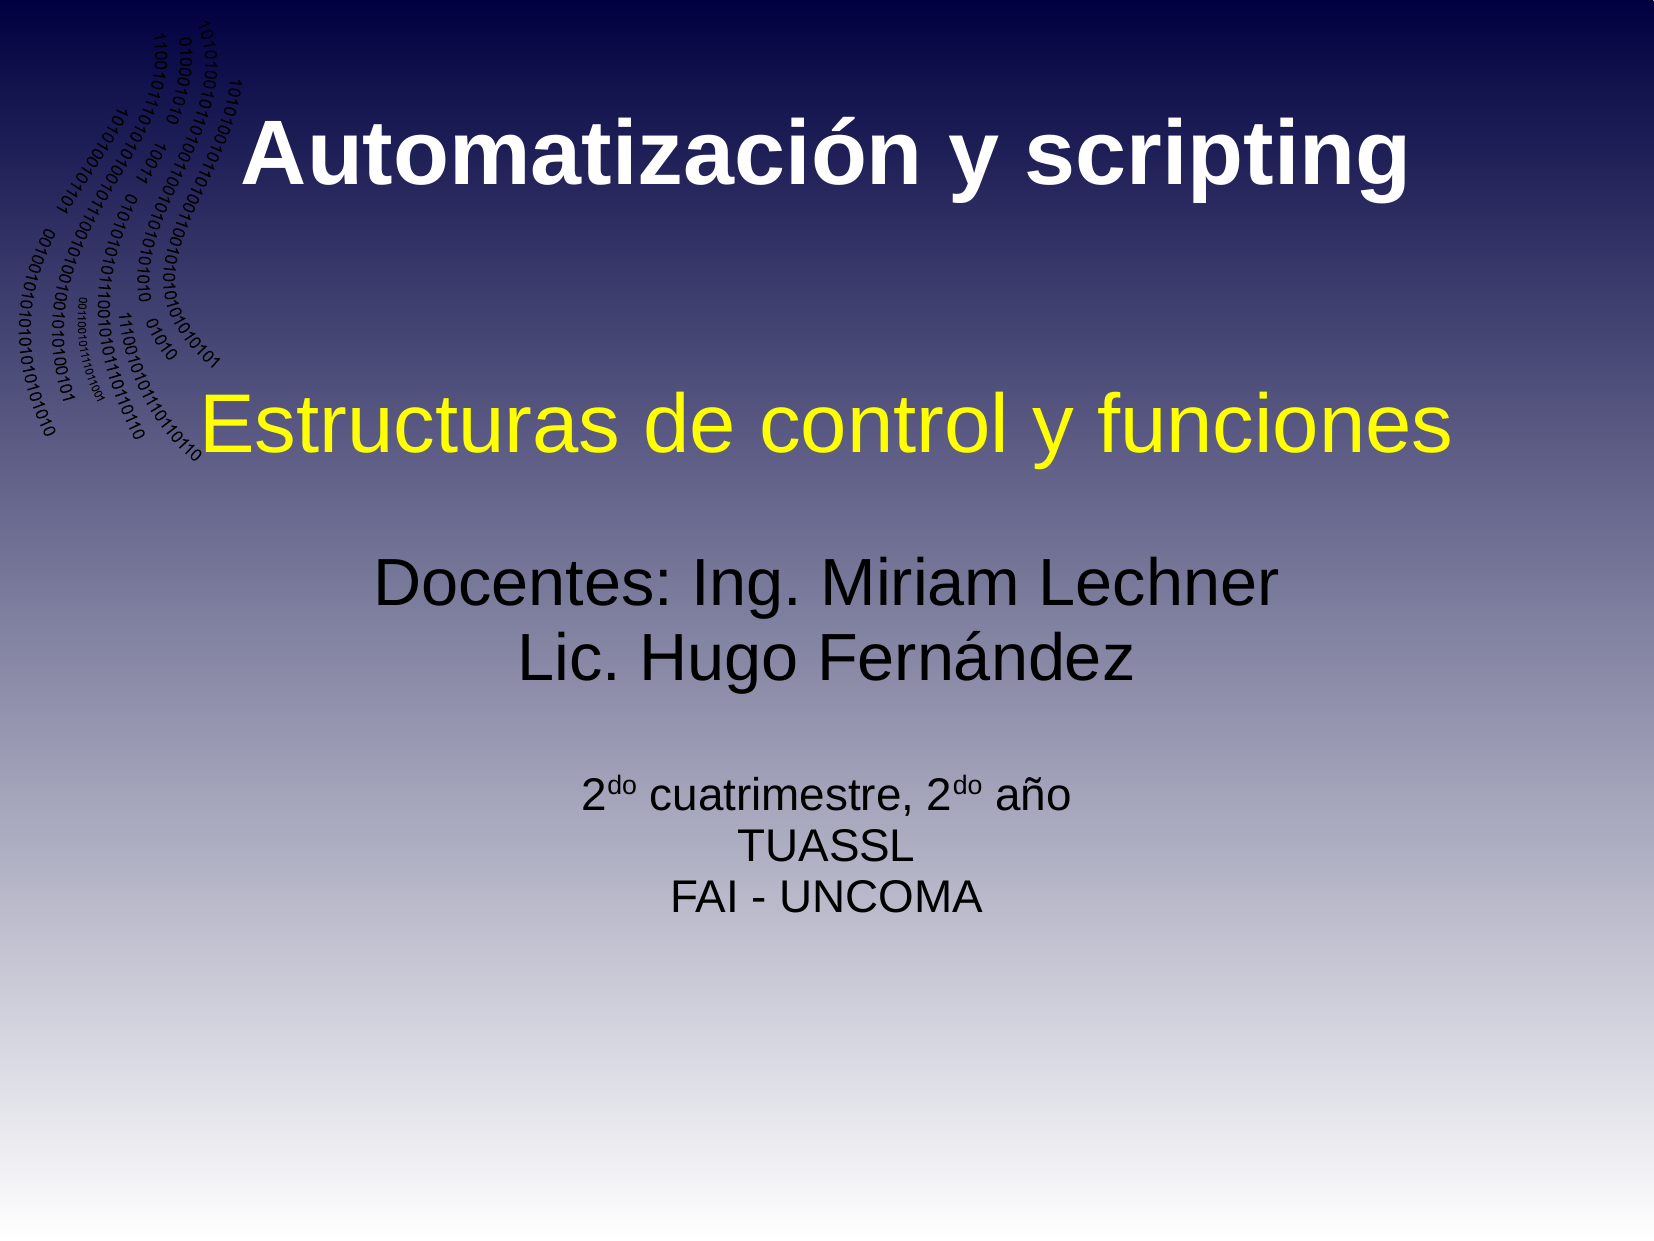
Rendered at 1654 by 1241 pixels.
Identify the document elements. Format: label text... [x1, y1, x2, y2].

picture [18, 20, 243, 461]
title Automatización y scripting [243, 49, 1571, 257]
subtitle Estructuras de control y funciones Docentes: Ing. Miriam Lechner Lic. Hugo Fernández 2do cuatrimestre, 2do año TUASSL FAI - UNCOMA [82, 290, 1571, 1010]
